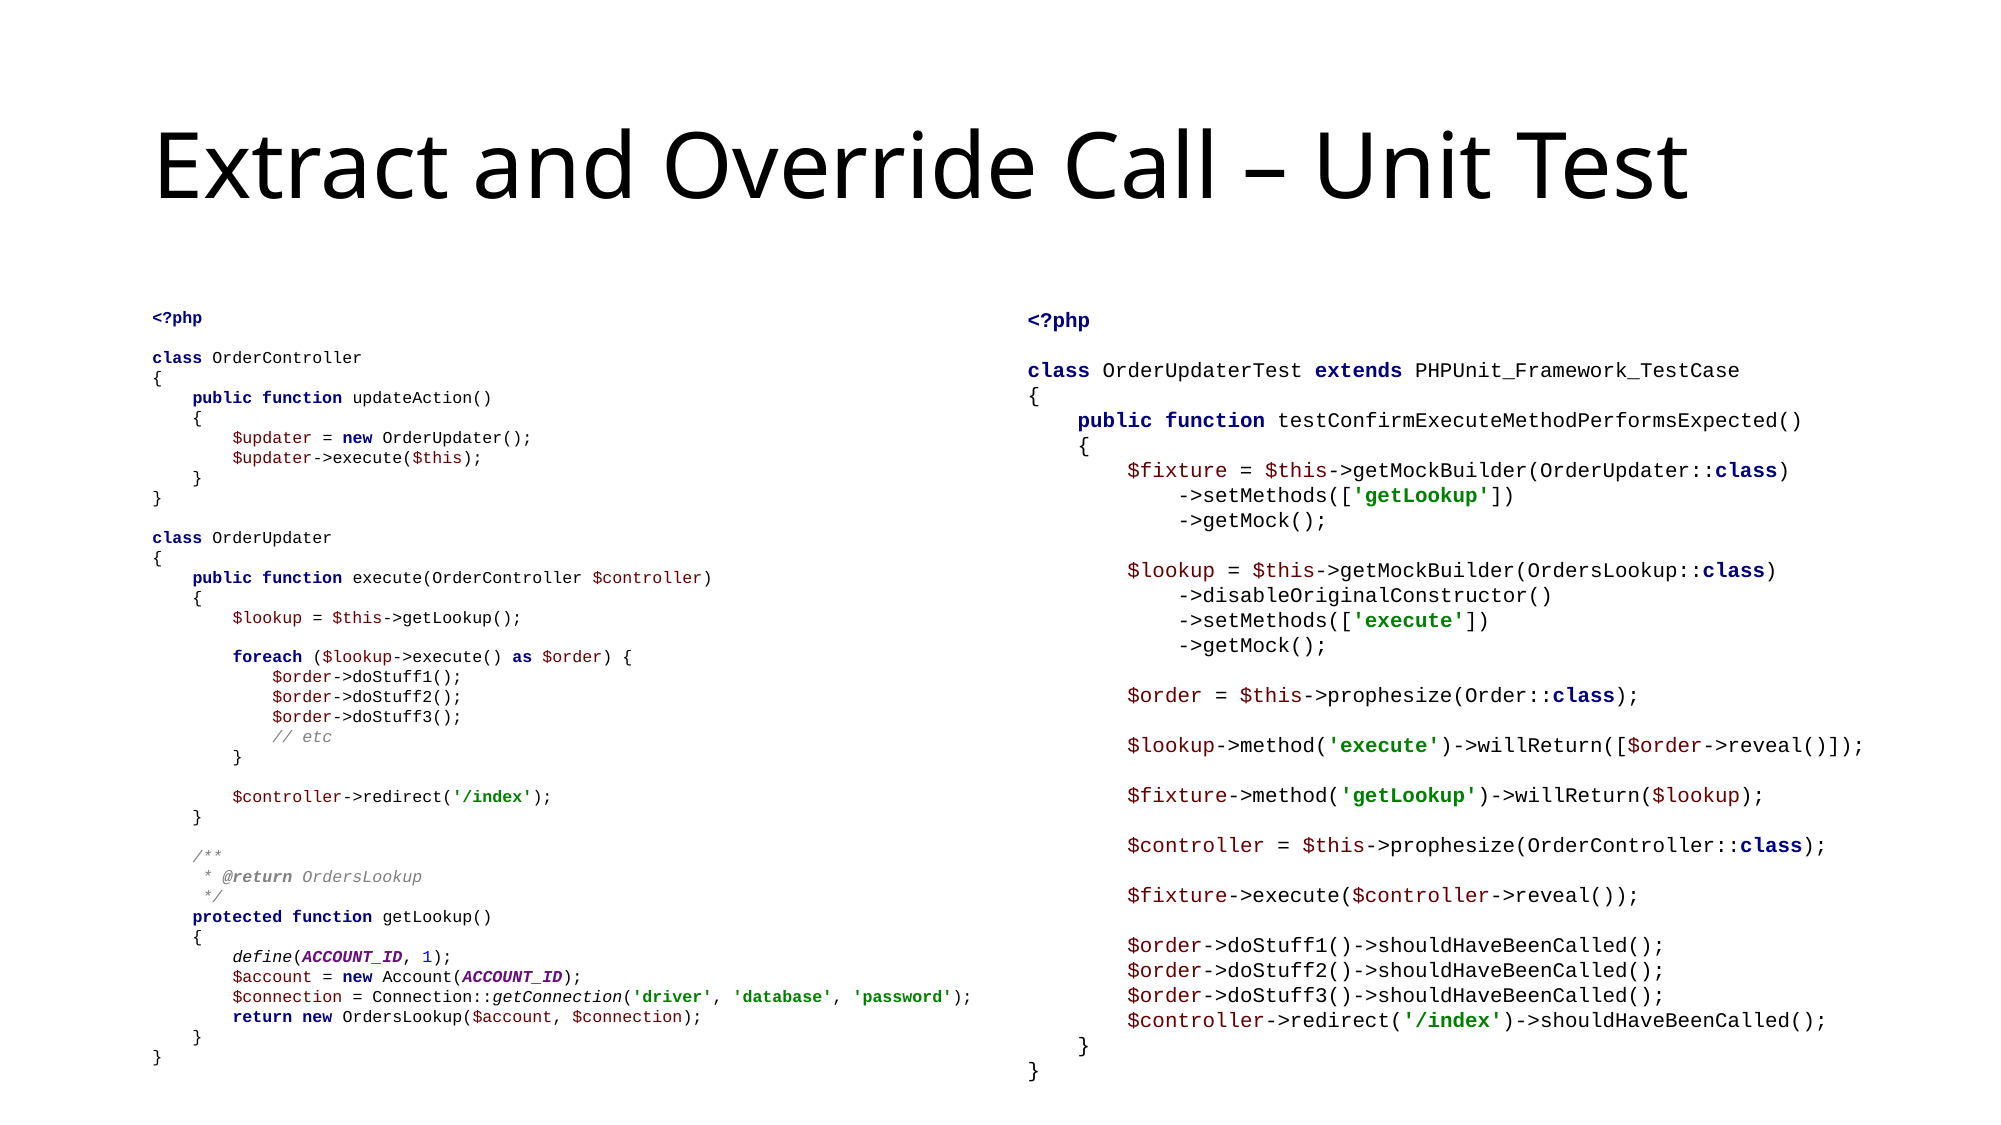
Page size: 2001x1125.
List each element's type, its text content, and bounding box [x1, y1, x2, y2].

title Extract and Override Call – Unit Test [137, 59, 1863, 278]
list <?php class OrderController { public function updateAction() { $updater = new OrderUpdater(); $updater->execute($this); } } class OrderUpdater { public function execute(OrderController $controller) { $lookup = $this->getLookup(); foreach ($lookup->execute() as $order) { $order->doStuff1(); $order->doStuff2(); $order->doStuff3(); // etc } $controller->redirect('/index'); } /** * @return OrdersLookup */ protected function getLookup() { define(ACCOUNT_ID, 1); $account = new Account(ACCOUNT_ID); $connection = Connection::getConnection('driver', 'database', 'password'); return new OrdersLookup($account, $connection); } } [137, 299, 988, 1103]
list <?php class OrderUpdaterTest extends PHPUnit_Framework_TestCase { public function testConfirmExecuteMethodPerformsExpected() { $fixture = $this->getMockBuilder(OrderUpdater::class) ->setMethods(['getLookup']) ->getMock(); $lookup = $this->getMockBuilder(OrdersLookup::class) ->disableOriginalConstructor() ->setMethods(['execute']) ->getMock(); $order = $this->prophesize(Order::class); $lookup->method('execute')->willReturn([$order->reveal()]); $fixture->method('getLookup')->willReturn($lookup); $controller = $this->prophesize(OrderController::class); $fixture->execute($controller->reveal()); $order->doStuff1()->shouldHaveBeenCalled(); $order->doStuff2()->shouldHaveBeenCalled(); $order->doStuff3()->shouldHaveBeenCalled(); $controller->redirect('/index')->shouldHaveBeenCalled(); } } [1012, 299, 1889, 1123]
